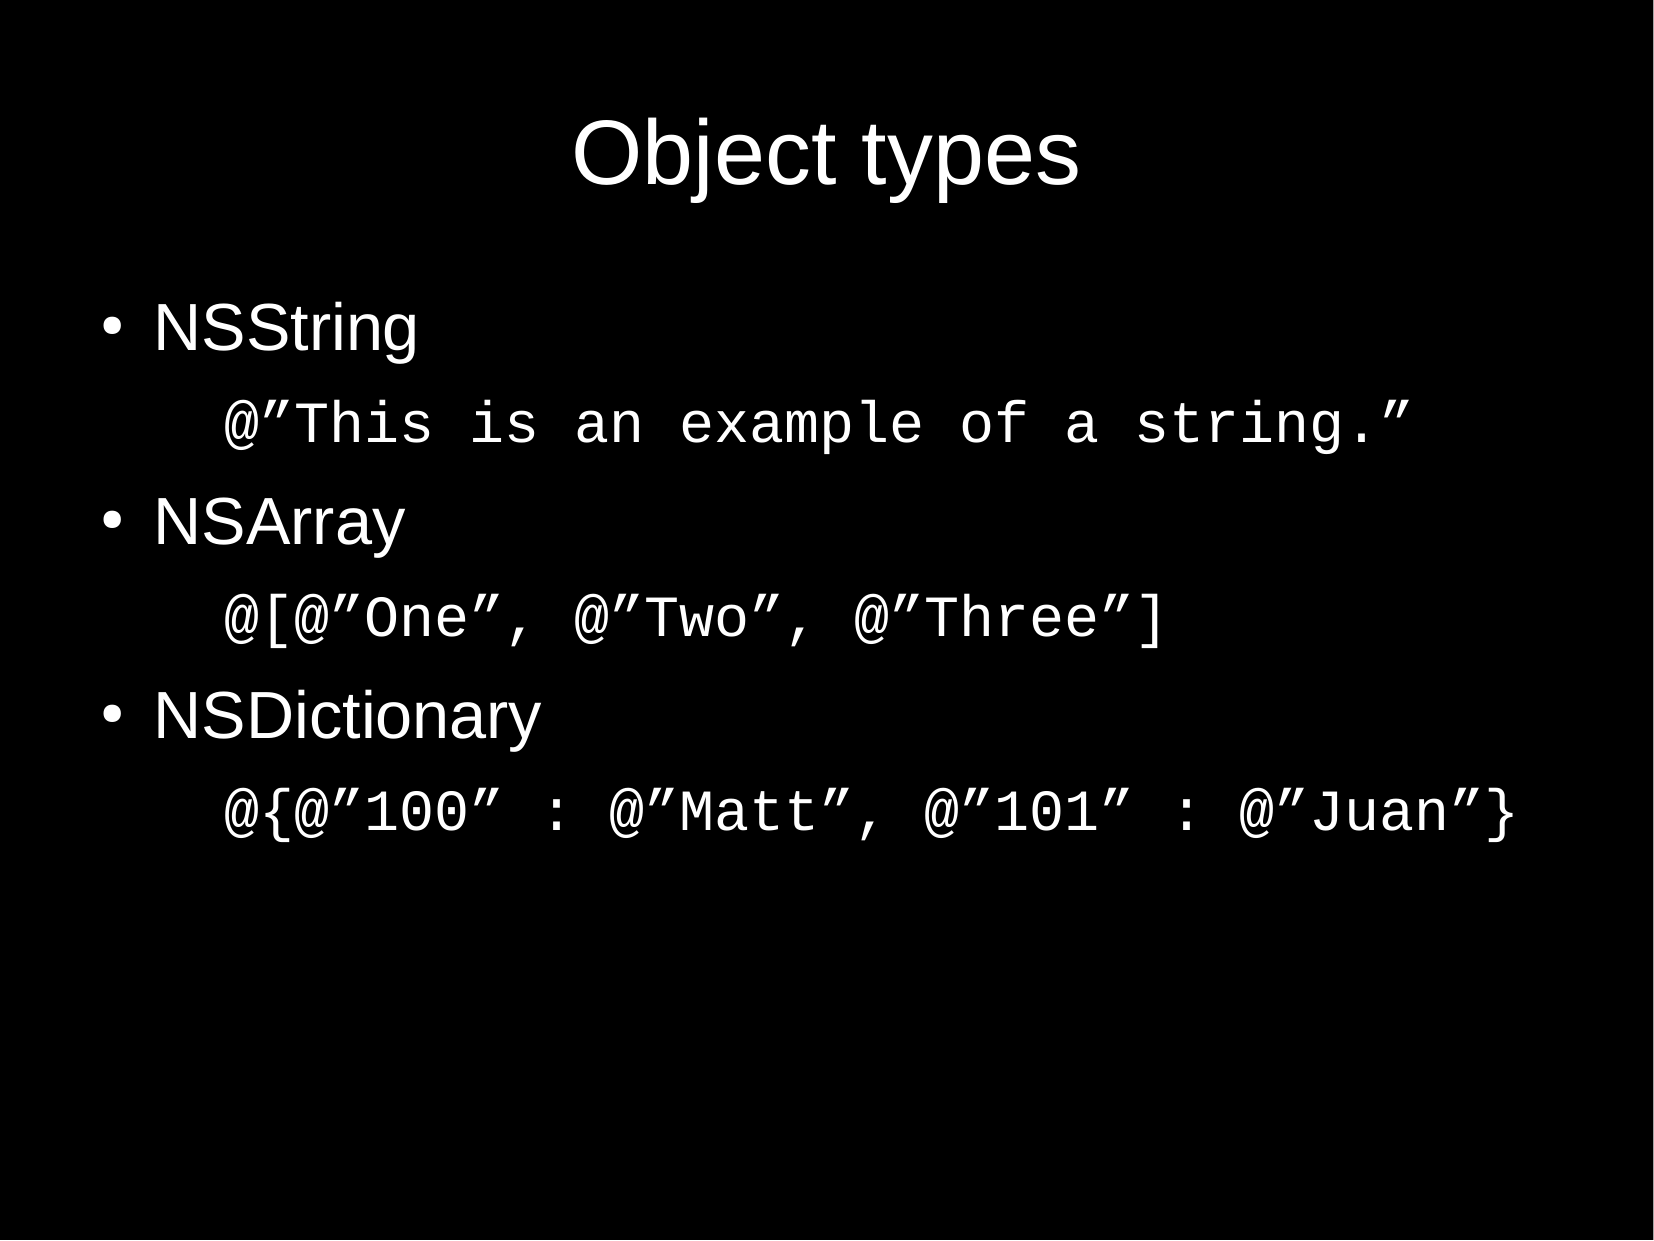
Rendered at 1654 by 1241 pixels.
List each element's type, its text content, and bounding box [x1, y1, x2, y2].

title Object types [82, 49, 1571, 257]
list NSString @”This is an example of a string.” NSArray @[@”One”, @”Two”, @”Three”] NSDictionary @{@”100” : @”Matt”, @”101” : @”Juan”} [82, 290, 1571, 1010]
